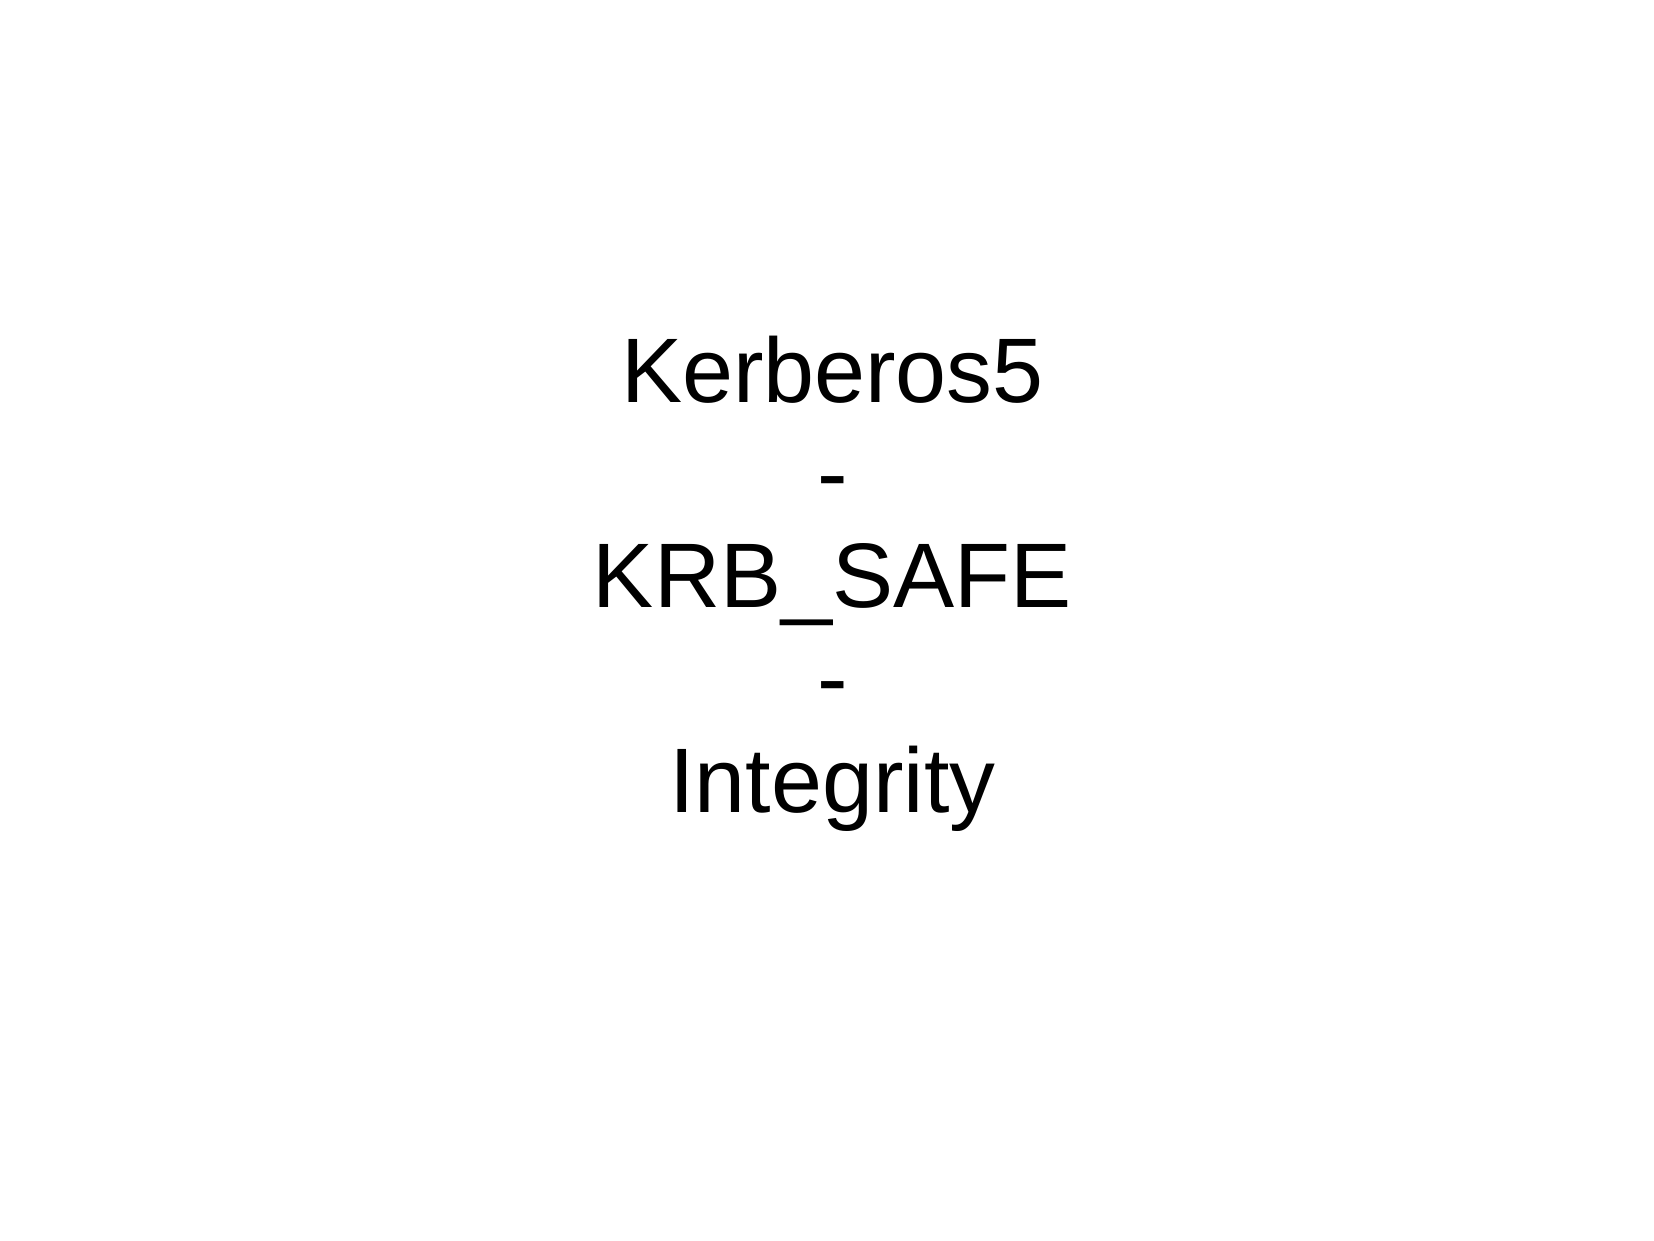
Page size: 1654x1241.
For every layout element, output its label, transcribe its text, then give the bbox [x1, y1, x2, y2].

title Kerberos5 - KRB_SAFE - Integrity [88, 319, 1577, 832]
